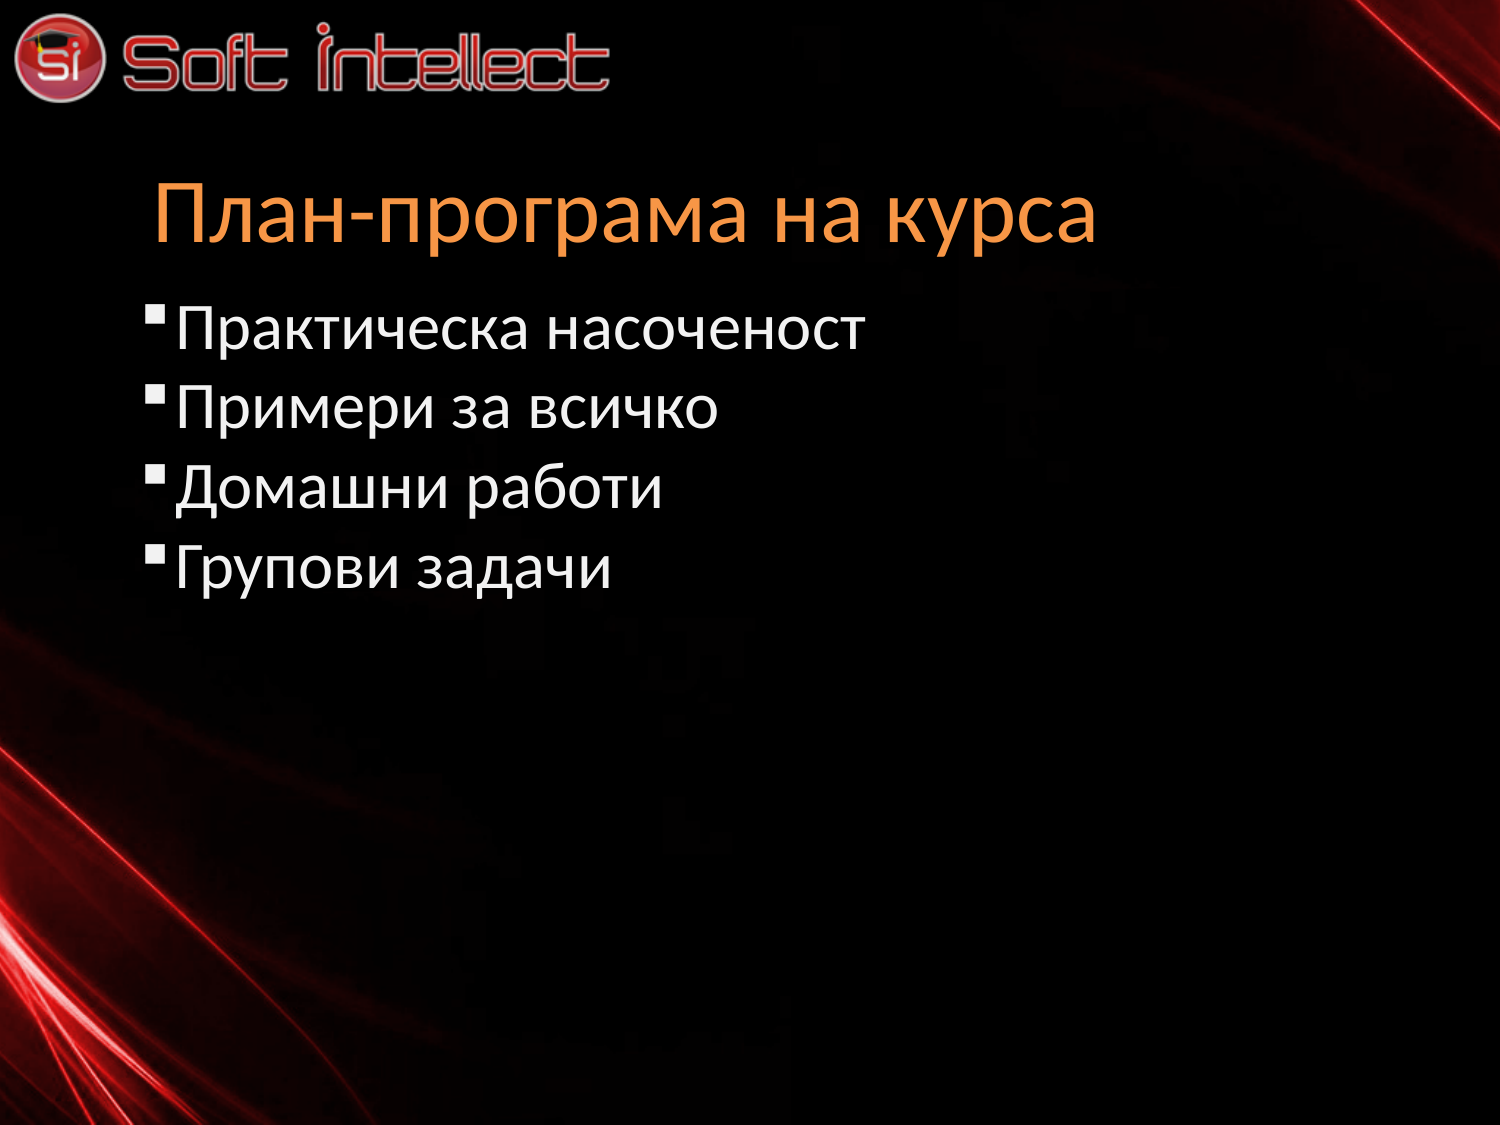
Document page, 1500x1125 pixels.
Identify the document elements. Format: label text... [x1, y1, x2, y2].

picture [0, 0, 1500, 1125]
text_box Практическа насоченост Примери за всичко Домашни работи Групови задачи [124, 275, 1375, 1018]
text_box План-програма на курса [137, 112, 1488, 300]
